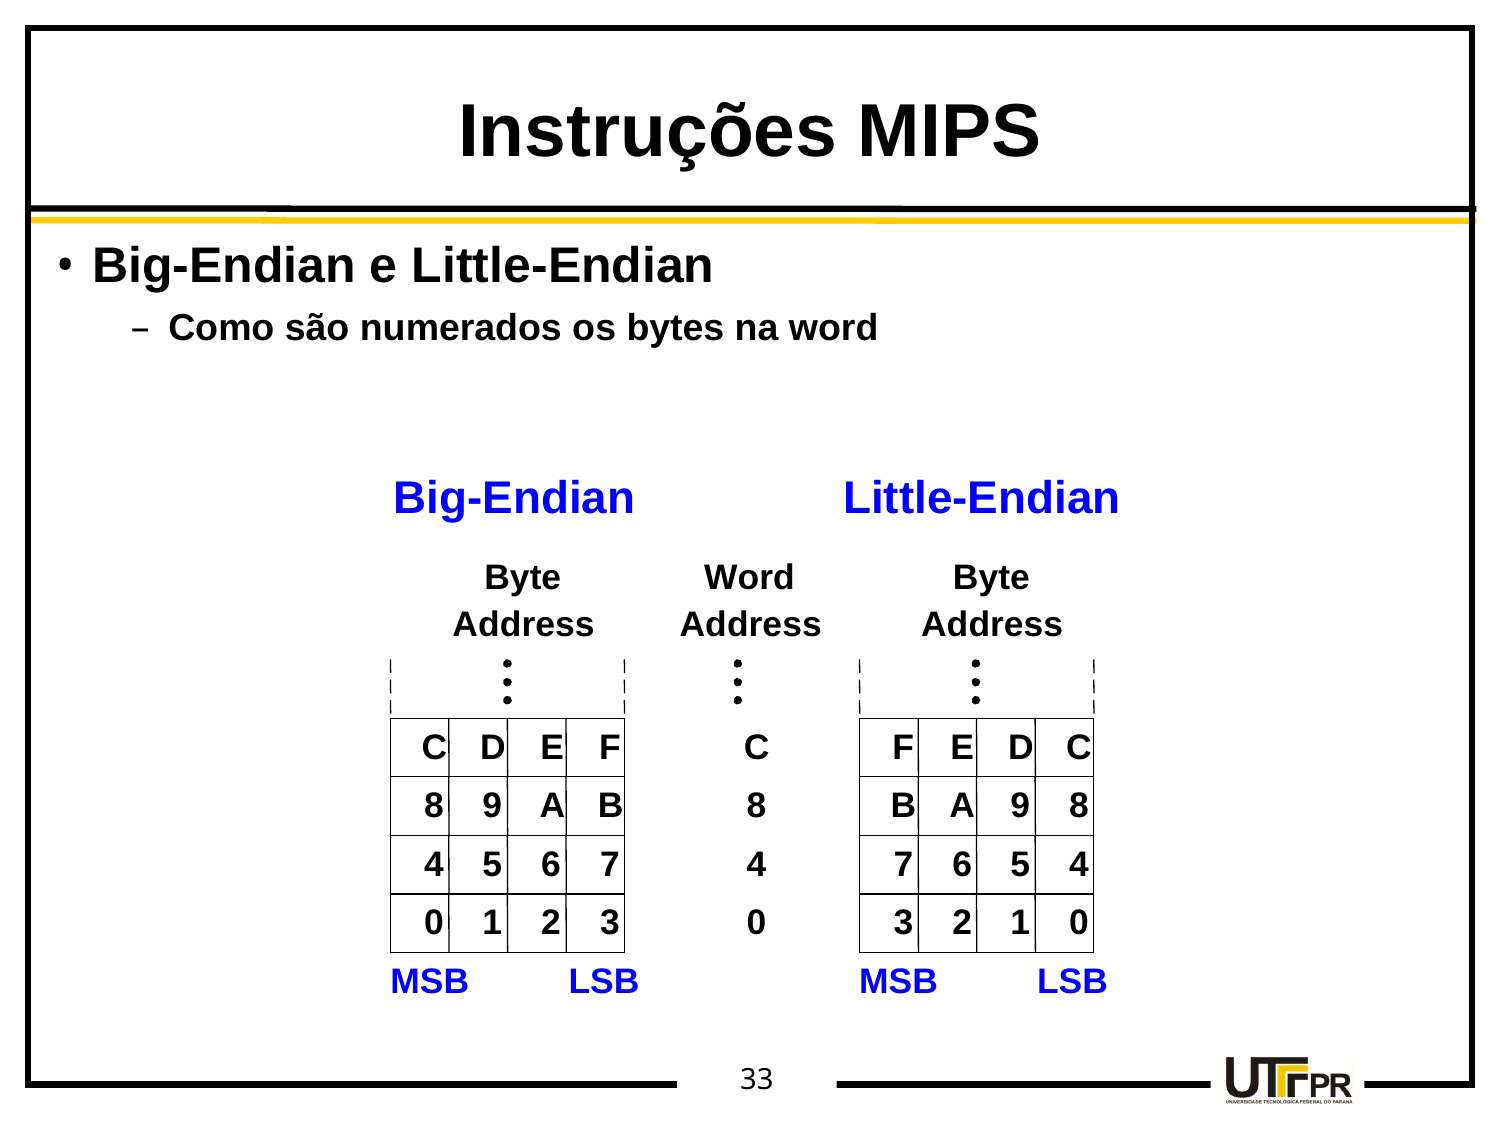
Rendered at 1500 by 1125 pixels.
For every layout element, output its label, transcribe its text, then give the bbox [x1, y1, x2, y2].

text_box C [731, 723, 770, 767]
text_box [734, 696, 742, 704]
text_box [972, 678, 980, 686]
text_box C [409, 723, 448, 767]
text_box Address [667, 600, 822, 644]
text_box 0 [411, 899, 444, 942]
text_box 4 [1074, 857, 1081, 867]
text_box D [995, 723, 1034, 767]
text_box 5 [997, 840, 1031, 884]
text_box E [527, 723, 565, 767]
text_box [972, 696, 980, 704]
text_box A [936, 782, 976, 825]
text_box Address [440, 600, 595, 644]
title Instruções MIPS [0, 78, 1500, 185]
text_box 8 [734, 782, 767, 825]
text_box [734, 678, 742, 686]
text_box 3 [881, 899, 914, 942]
text_box LSB [568, 957, 640, 1001]
text_box Address [908, 600, 1064, 644]
text_box MSB [859, 957, 939, 1001]
text_box [972, 659, 980, 667]
text_box Byte [940, 553, 1030, 597]
text_box A [527, 782, 566, 825]
picture [1225, 1063, 1353, 1104]
text_box Big-Endian [393, 468, 636, 524]
text_box 1 [997, 899, 1031, 942]
text_box 4 [429, 857, 436, 867]
text_box 7 [587, 840, 621, 884]
text_box D [467, 723, 507, 767]
text_box [504, 696, 512, 704]
text_box LSB [1037, 957, 1109, 1001]
text_box E [937, 723, 975, 767]
text_box B [585, 782, 624, 825]
text_box MSB [390, 957, 470, 1001]
text_box 4 [411, 840, 444, 884]
text_box 0 [1056, 899, 1089, 942]
text_box 1 [470, 899, 503, 942]
text_box [504, 678, 512, 686]
text_box 9 [470, 782, 503, 825]
text_box 6 [528, 840, 562, 884]
text_box F [879, 723, 915, 767]
text_box F [586, 723, 622, 767]
text_box 2 [939, 899, 973, 942]
list Big-Endian e Little-Endian Como são numerados os bytes na word [41, 231, 1447, 1063]
text_box [734, 659, 742, 667]
text_box 8 [1056, 782, 1089, 825]
text_box Word [691, 553, 795, 597]
text_box B [878, 782, 917, 825]
text_box 4 [734, 840, 767, 884]
text_box 5 [470, 840, 503, 884]
text_box 8 [411, 782, 444, 825]
text_box 3 [587, 899, 621, 942]
text_box 4 [1056, 840, 1089, 884]
text_box Little-Endian [843, 468, 1121, 524]
text_box 7 [881, 840, 914, 884]
text_box C [1053, 723, 1093, 767]
text_box 9 [997, 782, 1031, 825]
text_box 0 [734, 899, 767, 942]
text_box 2 [528, 899, 562, 942]
text_box Byte [471, 553, 562, 597]
text_box 6 [939, 840, 973, 884]
text_box [504, 659, 512, 667]
